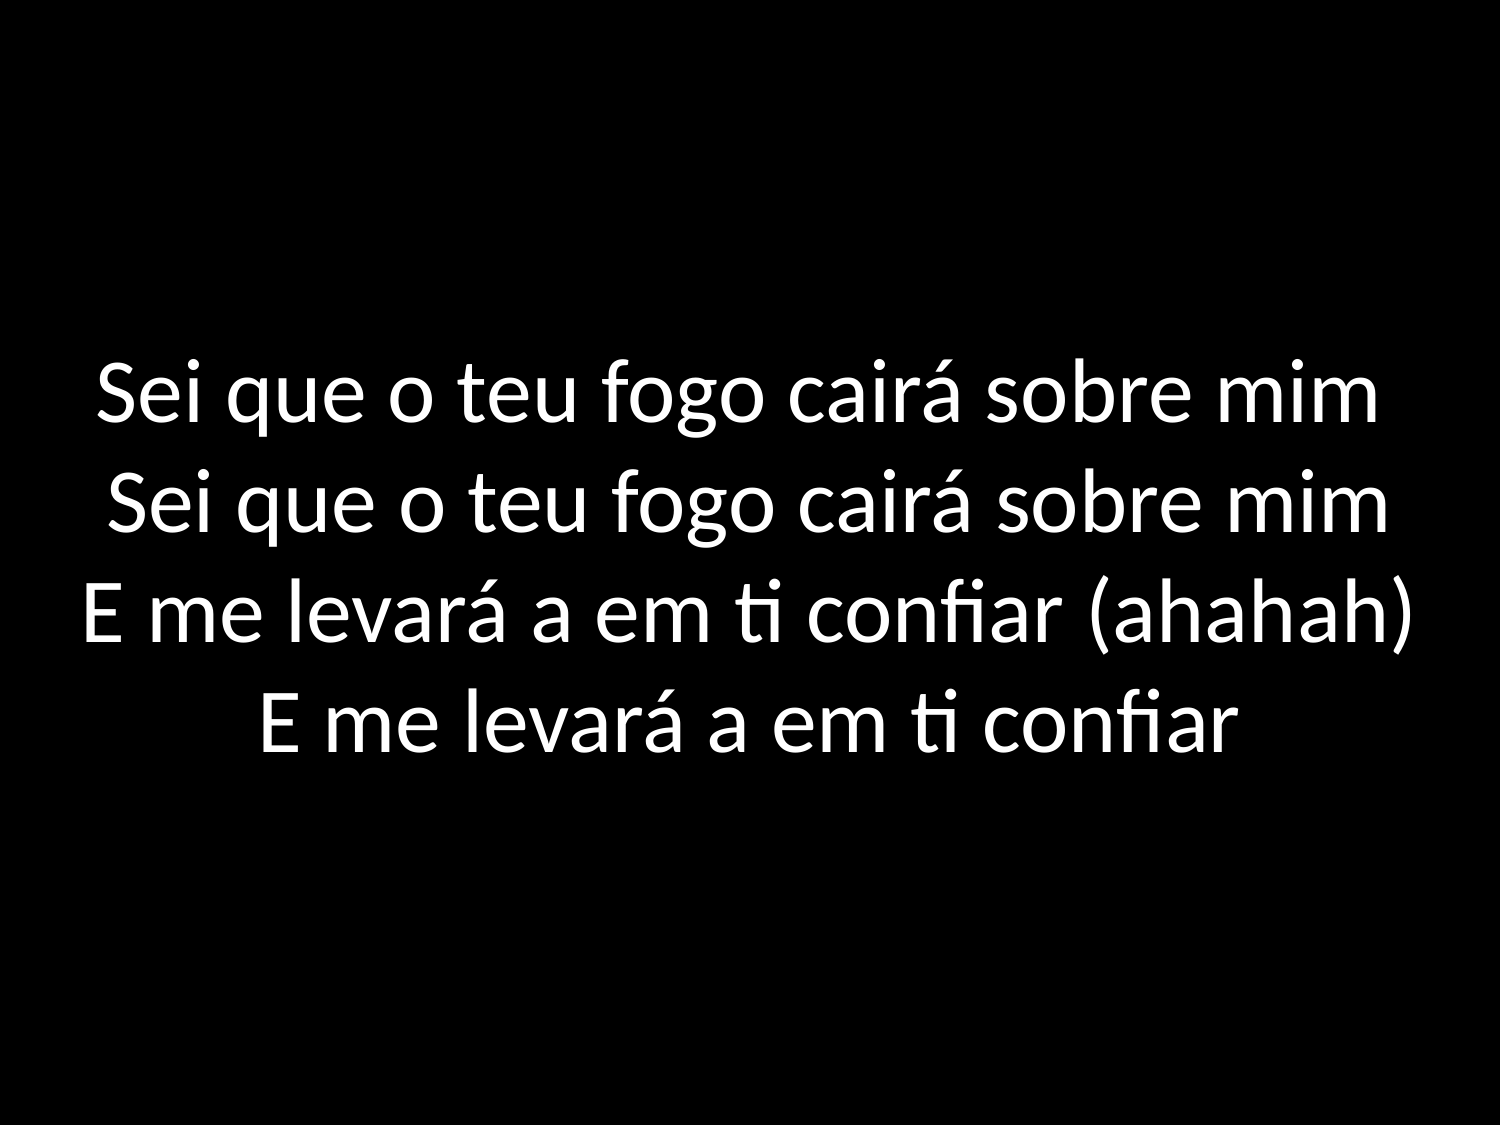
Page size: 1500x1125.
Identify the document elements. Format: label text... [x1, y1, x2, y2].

title Sei que o teu fogo cairá sobre mim Sei que o teu fogo cairá sobre mim E me levará a em ti confiar (ahahah) E me levará a em ti confiar [35, 23, 1465, 1079]
